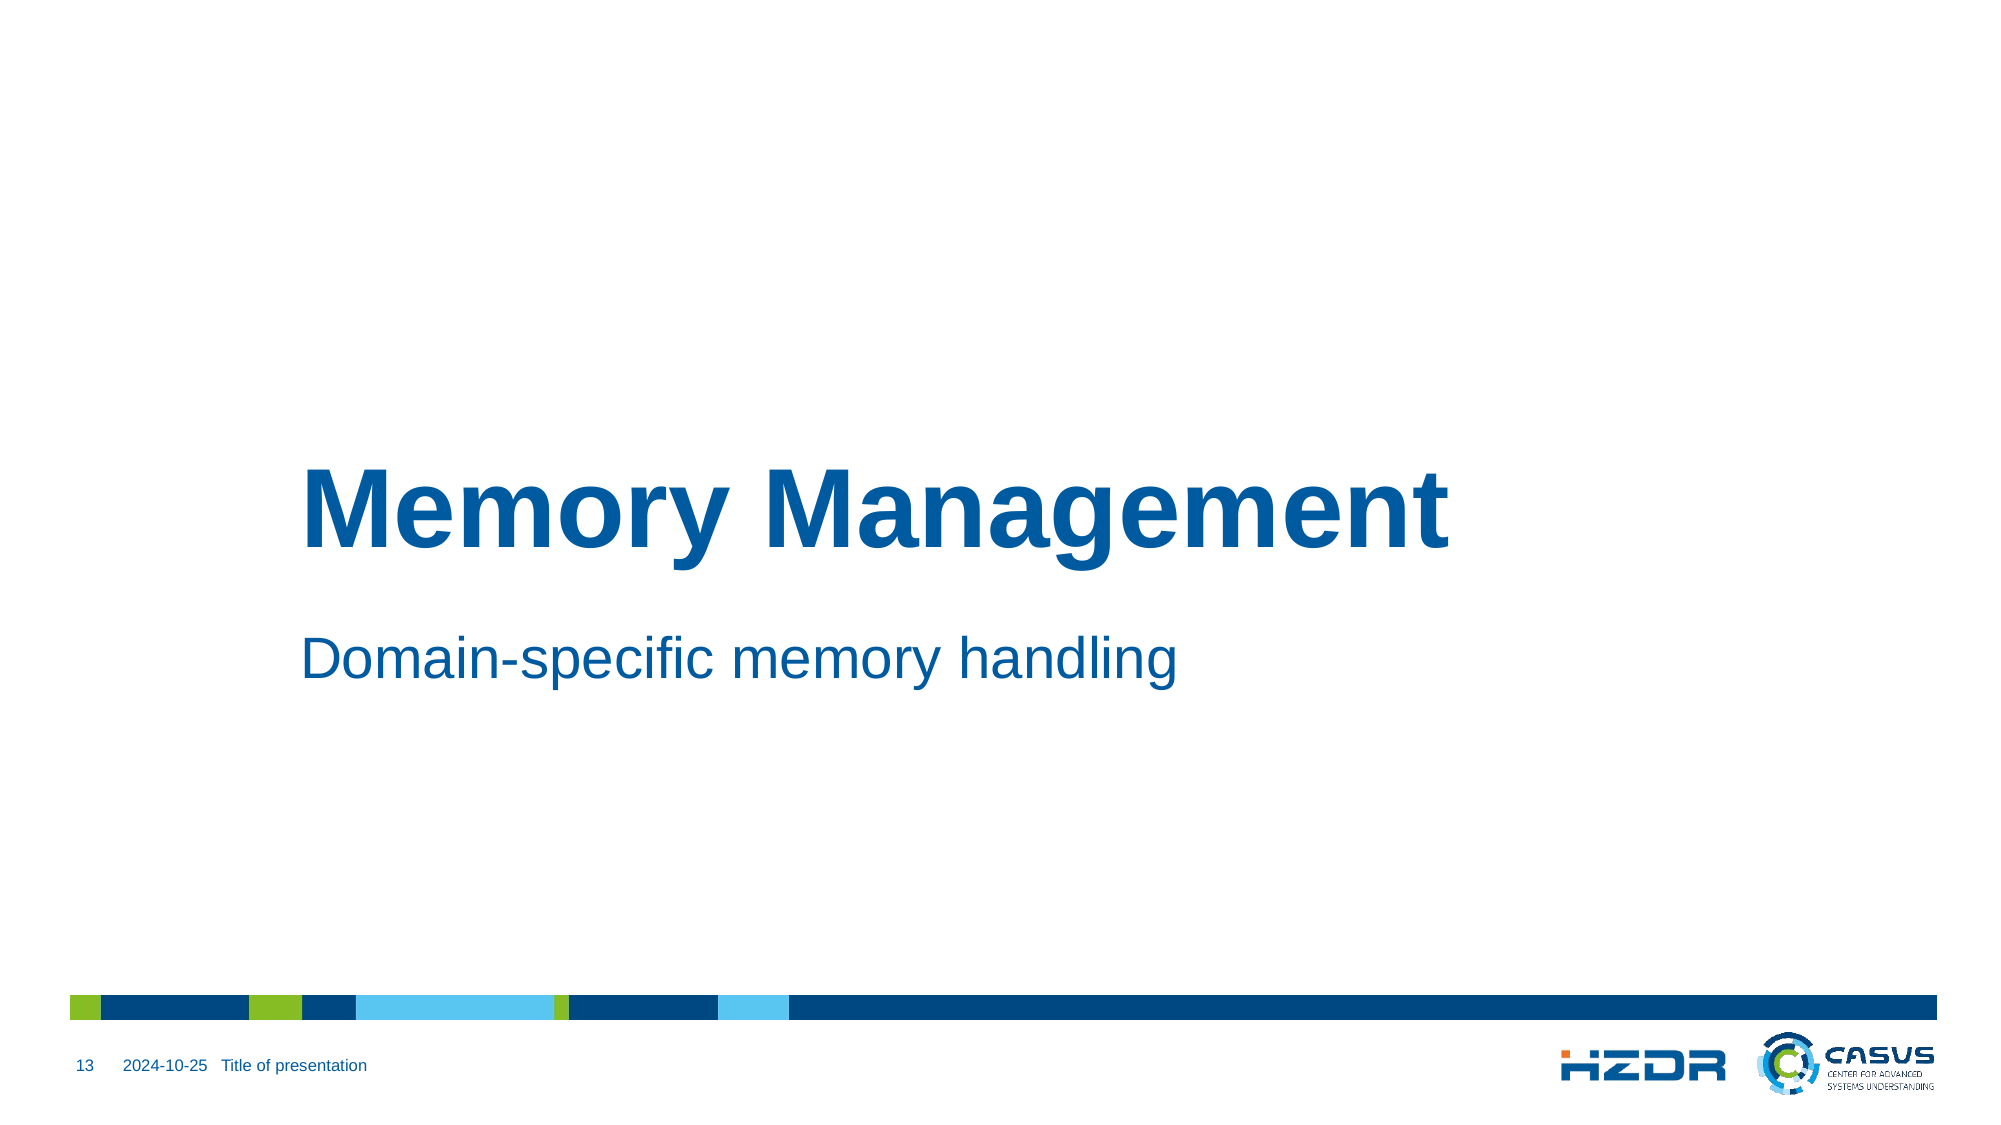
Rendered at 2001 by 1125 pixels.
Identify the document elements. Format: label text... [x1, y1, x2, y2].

picture [1560, 1049, 1726, 1081]
subtitle Domain-specific memory handling [300, 620, 1651, 751]
picture [70, 995, 101, 1020]
picture [572, 995, 1937, 1020]
title Memory Management [300, 450, 1651, 610]
slide_number 2024-10-25 [107, 1034, 208, 1095]
picture [1757, 1032, 1934, 1095]
picture [104, 995, 569, 1020]
